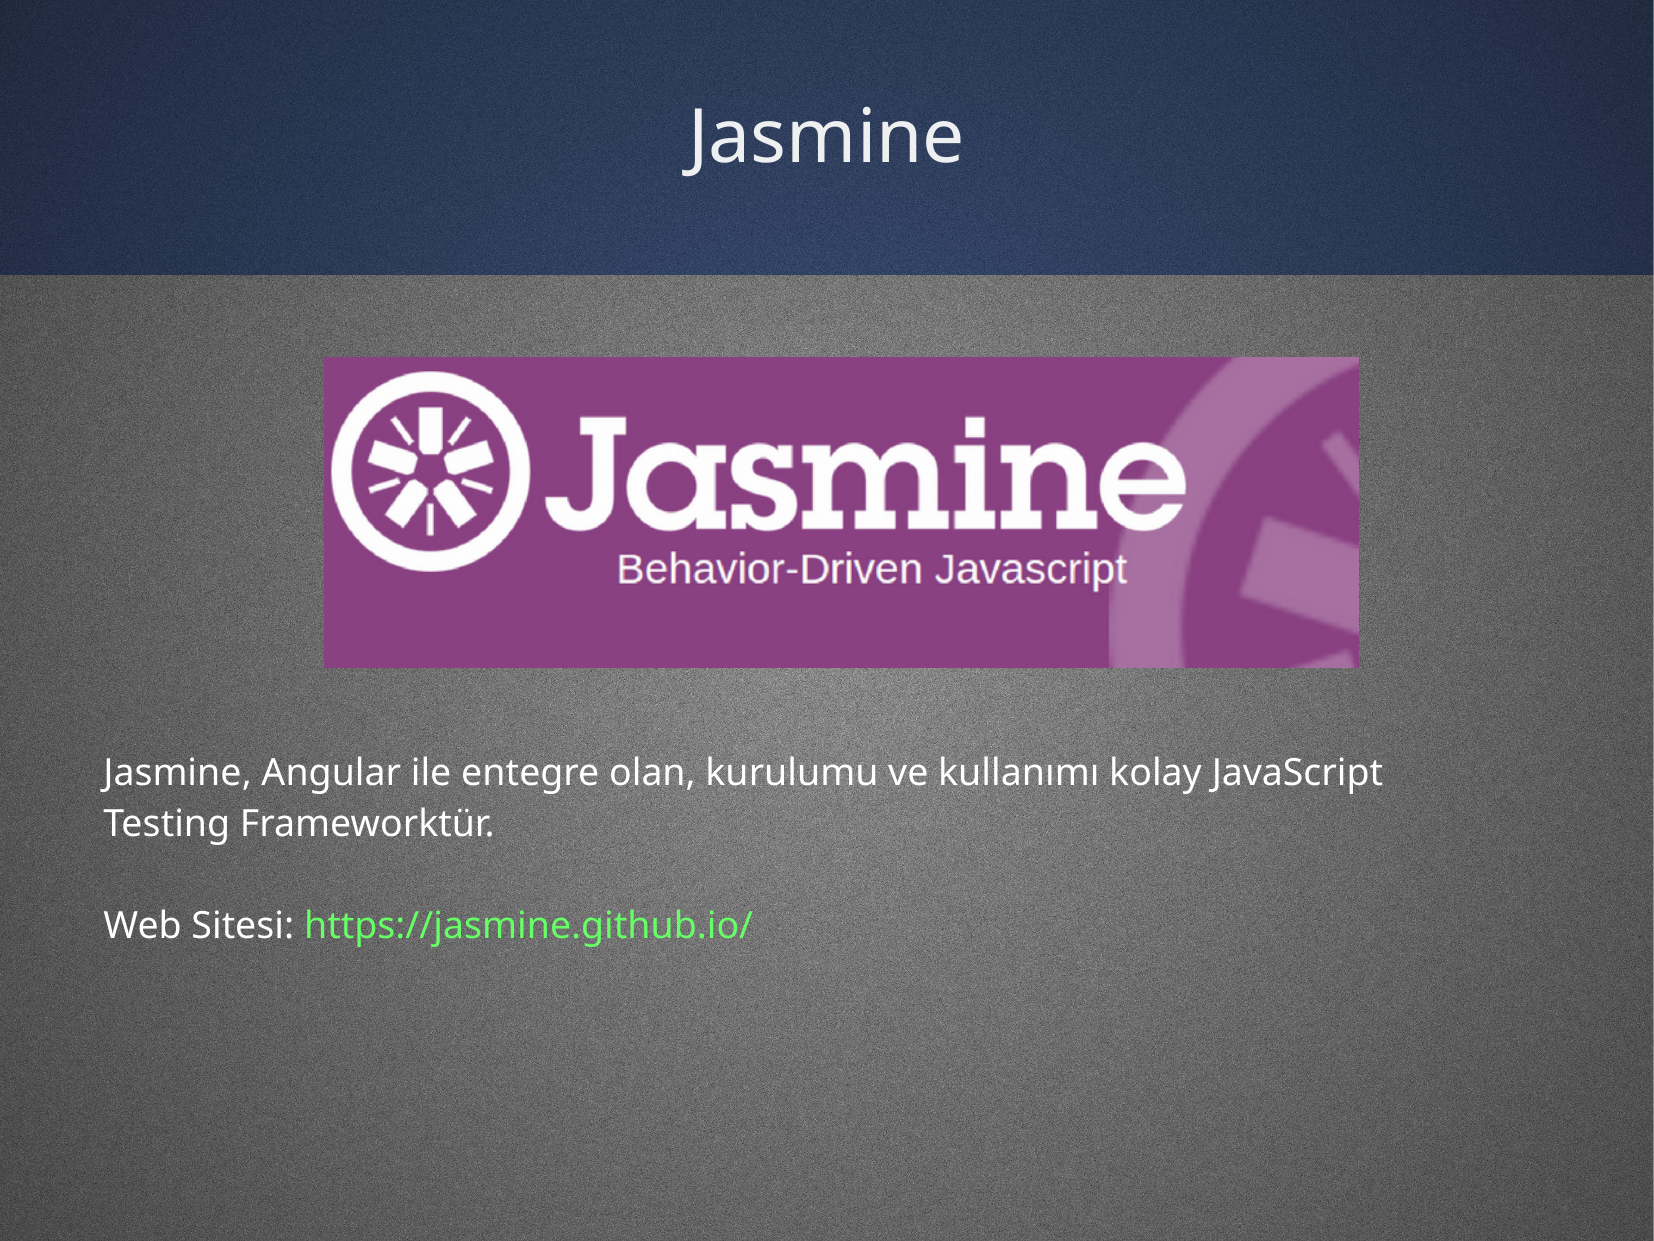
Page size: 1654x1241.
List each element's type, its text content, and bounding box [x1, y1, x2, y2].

text_box Jasmine, Angular ile entegre olan, kurulumu ve kullanımı kolay JavaScript Testing Frameworktür. Web Sitesi: https://jasmine.github.io/ [88, 738, 1536, 928]
title Jasmine [88, 29, 1565, 237]
picture [0, 0, 1654, 1241]
